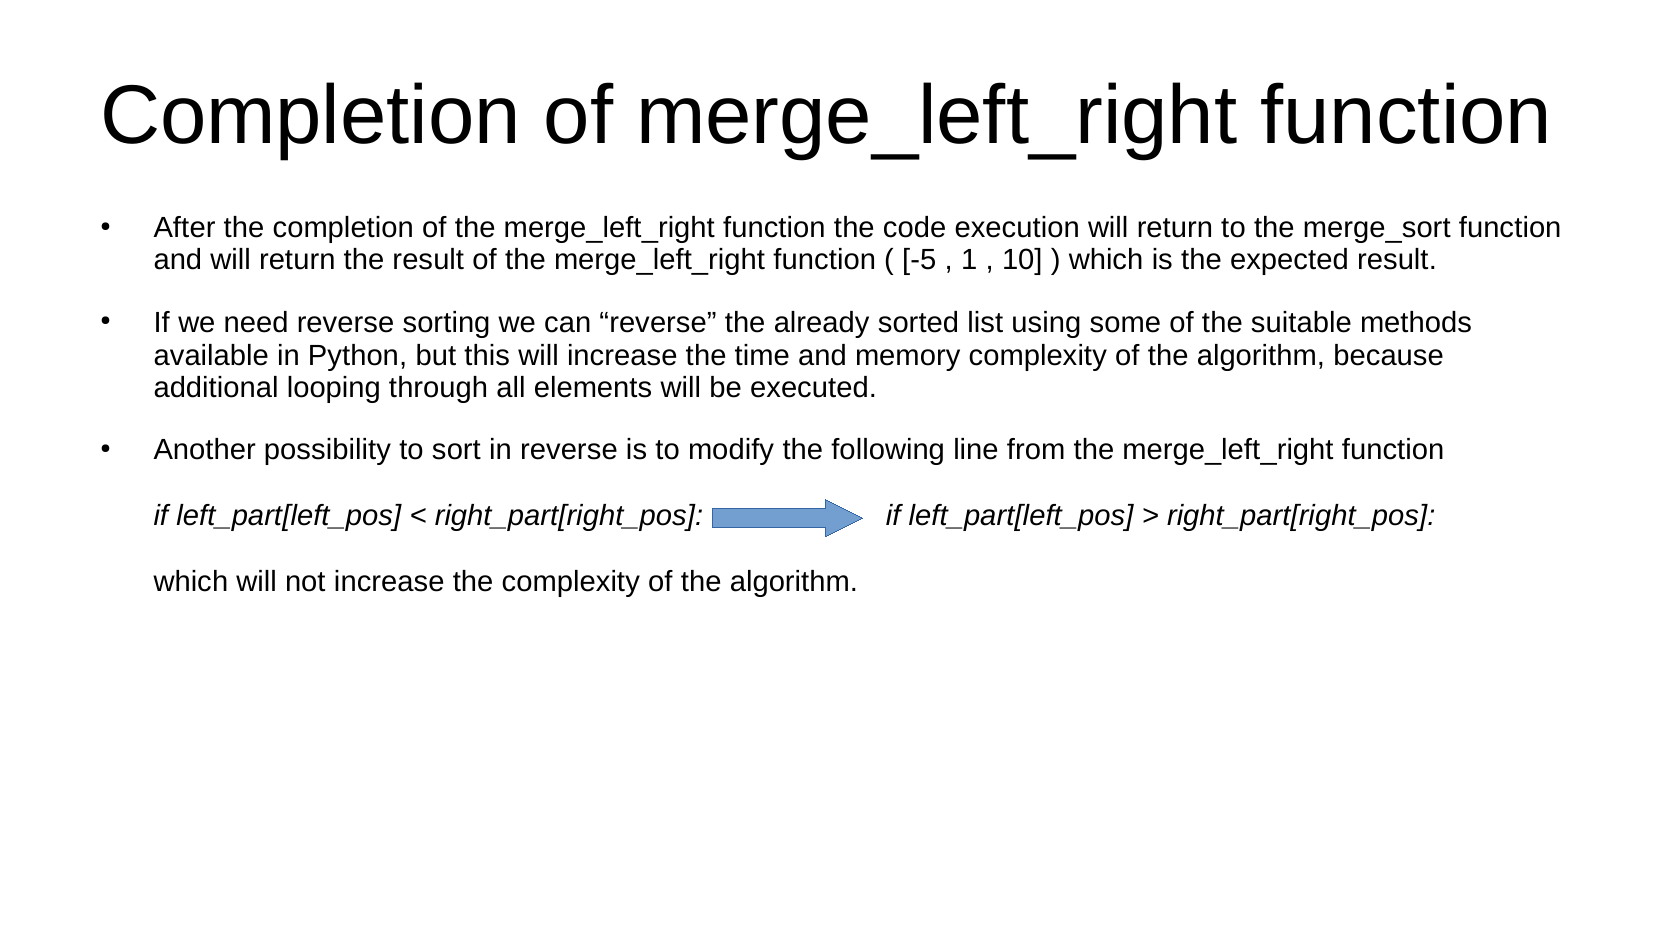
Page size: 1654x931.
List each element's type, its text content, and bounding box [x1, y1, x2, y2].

list After the completion of the merge_left_right function the code execution will return to the merge_sort function and will return the result of the merge_left_right function ( [-5 , 1 , 10] ) which is the expected result. If we need reverse sorting we can “reverse” the already sorted list using some of the suitable methods available in Python, but this will increase the time and memory complexity of the algorithm, because additional looping through all elements will be executed. Another possibility to sort in reverse is to modify the following line from the merge_left_right function if left_part[left_pos] < right_part[right_pos]: if left_part[left_pos] > right_part[right_pos]: which will not increase the complexity of the algorithm. [82, 210, 1571, 751]
text_box [712, 499, 863, 537]
title Completion of merge_left_right function [82, 37, 1571, 193]
